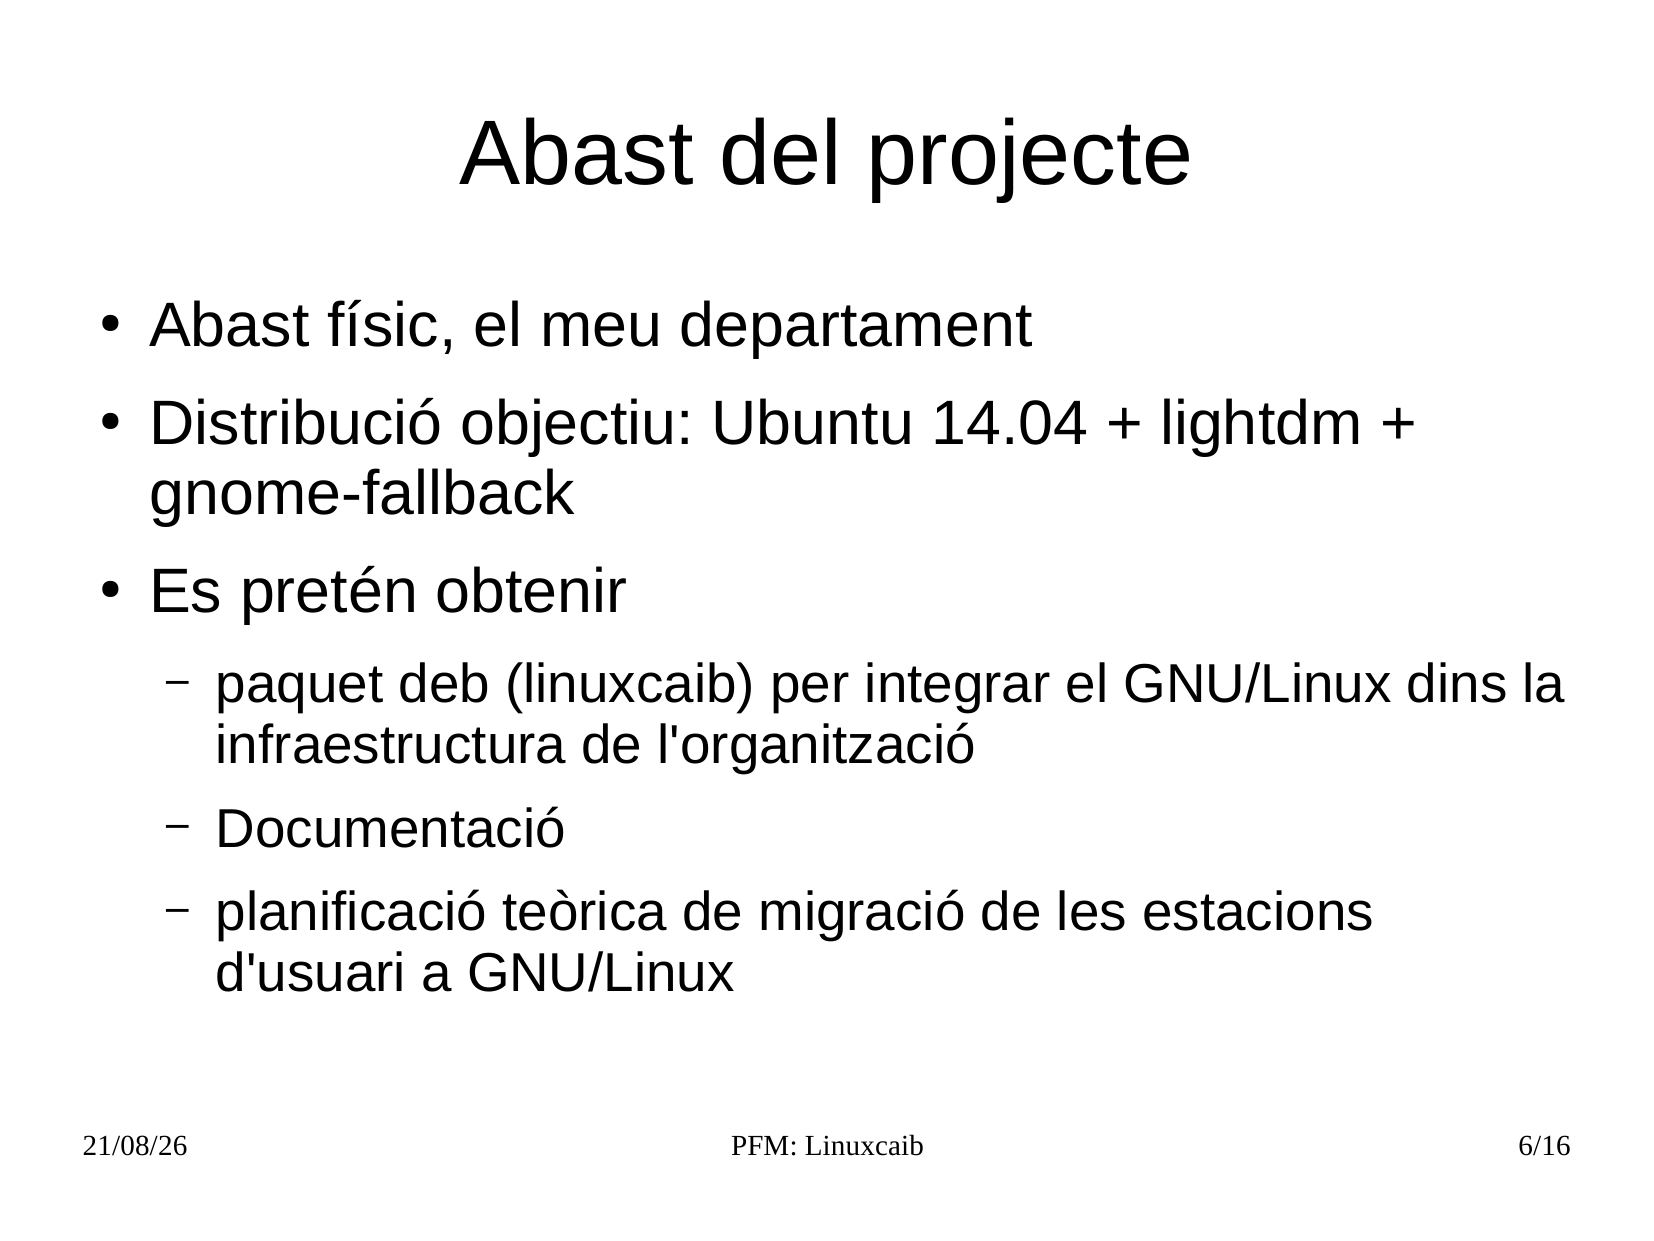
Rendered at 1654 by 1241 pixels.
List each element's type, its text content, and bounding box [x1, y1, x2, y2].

title Abast del projecte [82, 49, 1571, 257]
list Abast físic, el meu departament Distribució objectiu: Ubuntu 14.04 + lightdm + gnome-fallback Es pretén obtenir paquet deb (linuxcaib) per integrar el GNU/Linux dins la infraestructura de l'organització Documentació planificació teòrica de migració de les estacions d'usuari a GNU/Linux [82, 290, 1571, 1010]
